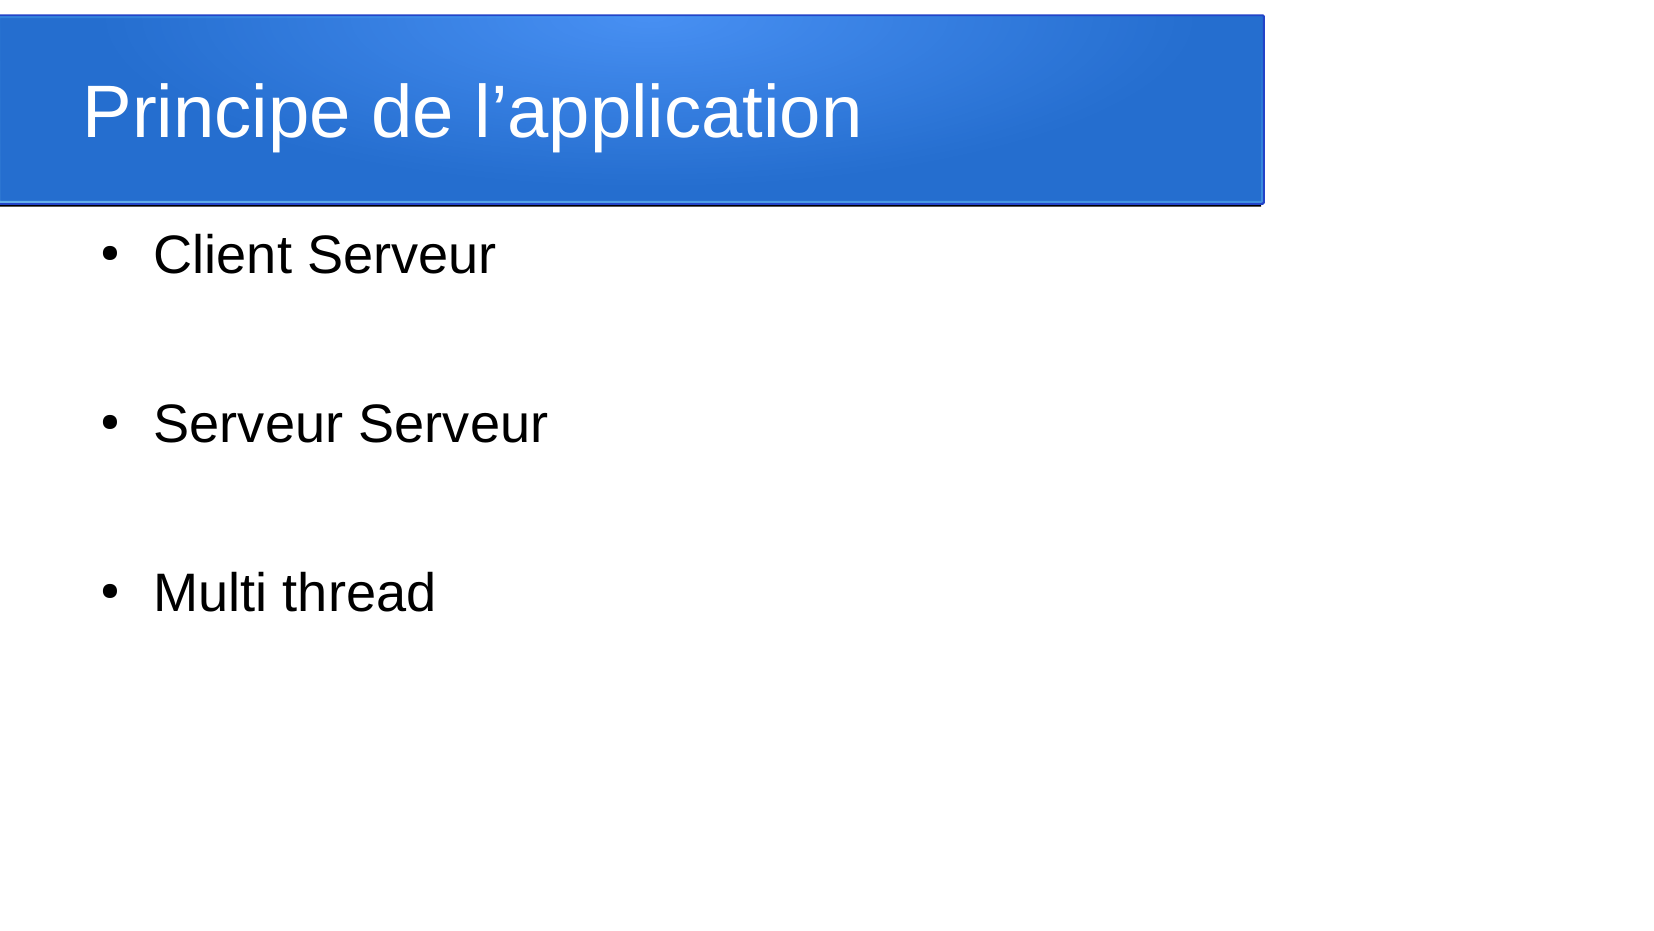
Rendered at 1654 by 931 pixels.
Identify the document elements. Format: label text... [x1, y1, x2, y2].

title Principe de l’application [82, 35, 1235, 189]
list Client Serveur Serveur Serveur Multi thread [82, 224, 1571, 764]
